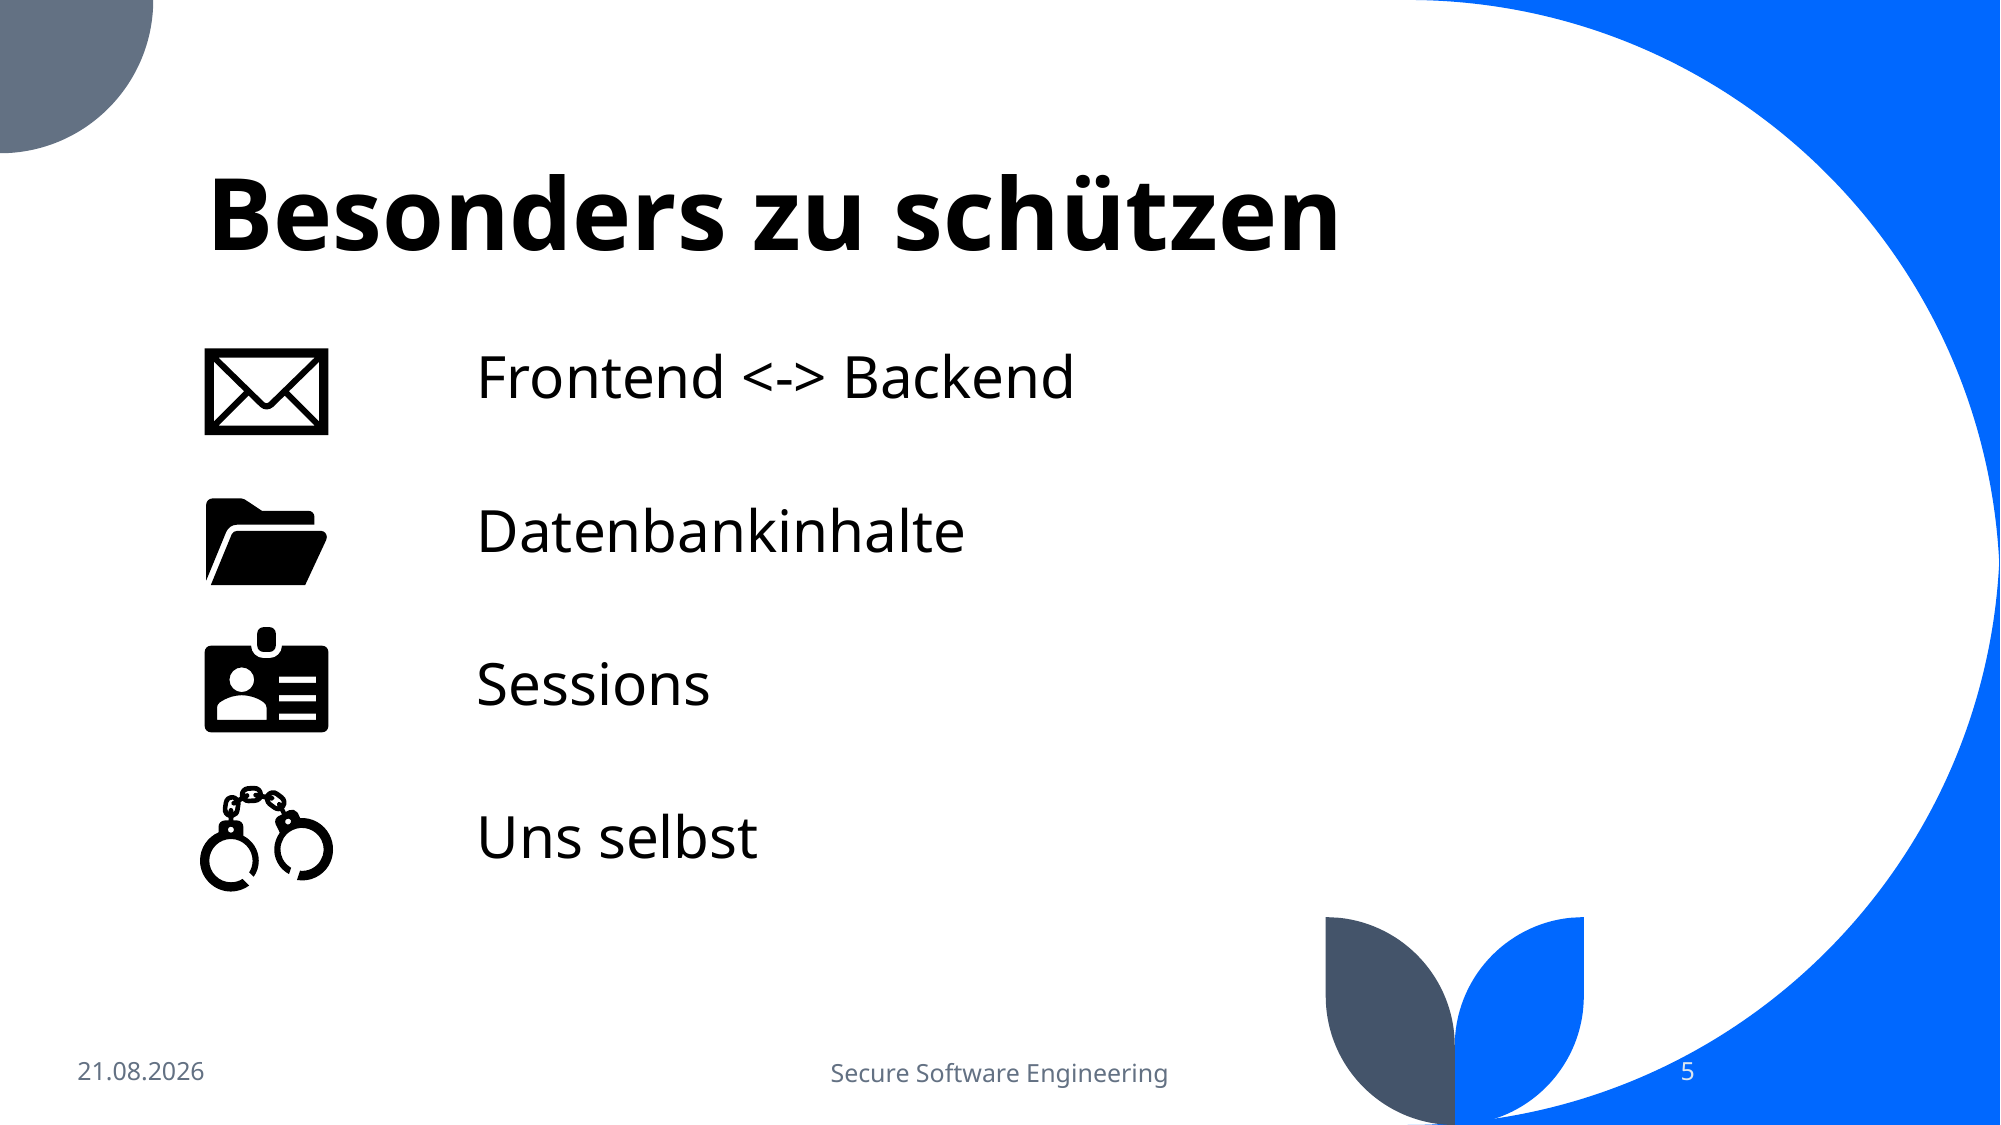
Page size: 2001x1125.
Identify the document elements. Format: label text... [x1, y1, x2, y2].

list Frontend <-> Backend Datenbankinhalte Sessions Uns selbst [461, 346, 1177, 899]
picture [191, 763, 342, 914]
title Besonders zu schützen [191, 62, 1796, 280]
picture [191, 316, 342, 755]
text_box 27.07.2022 [62, 1042, 513, 1103]
text_box 5 [1665, 1042, 1938, 1103]
text_box Secure Software Engineering [662, 1042, 1338, 1103]
